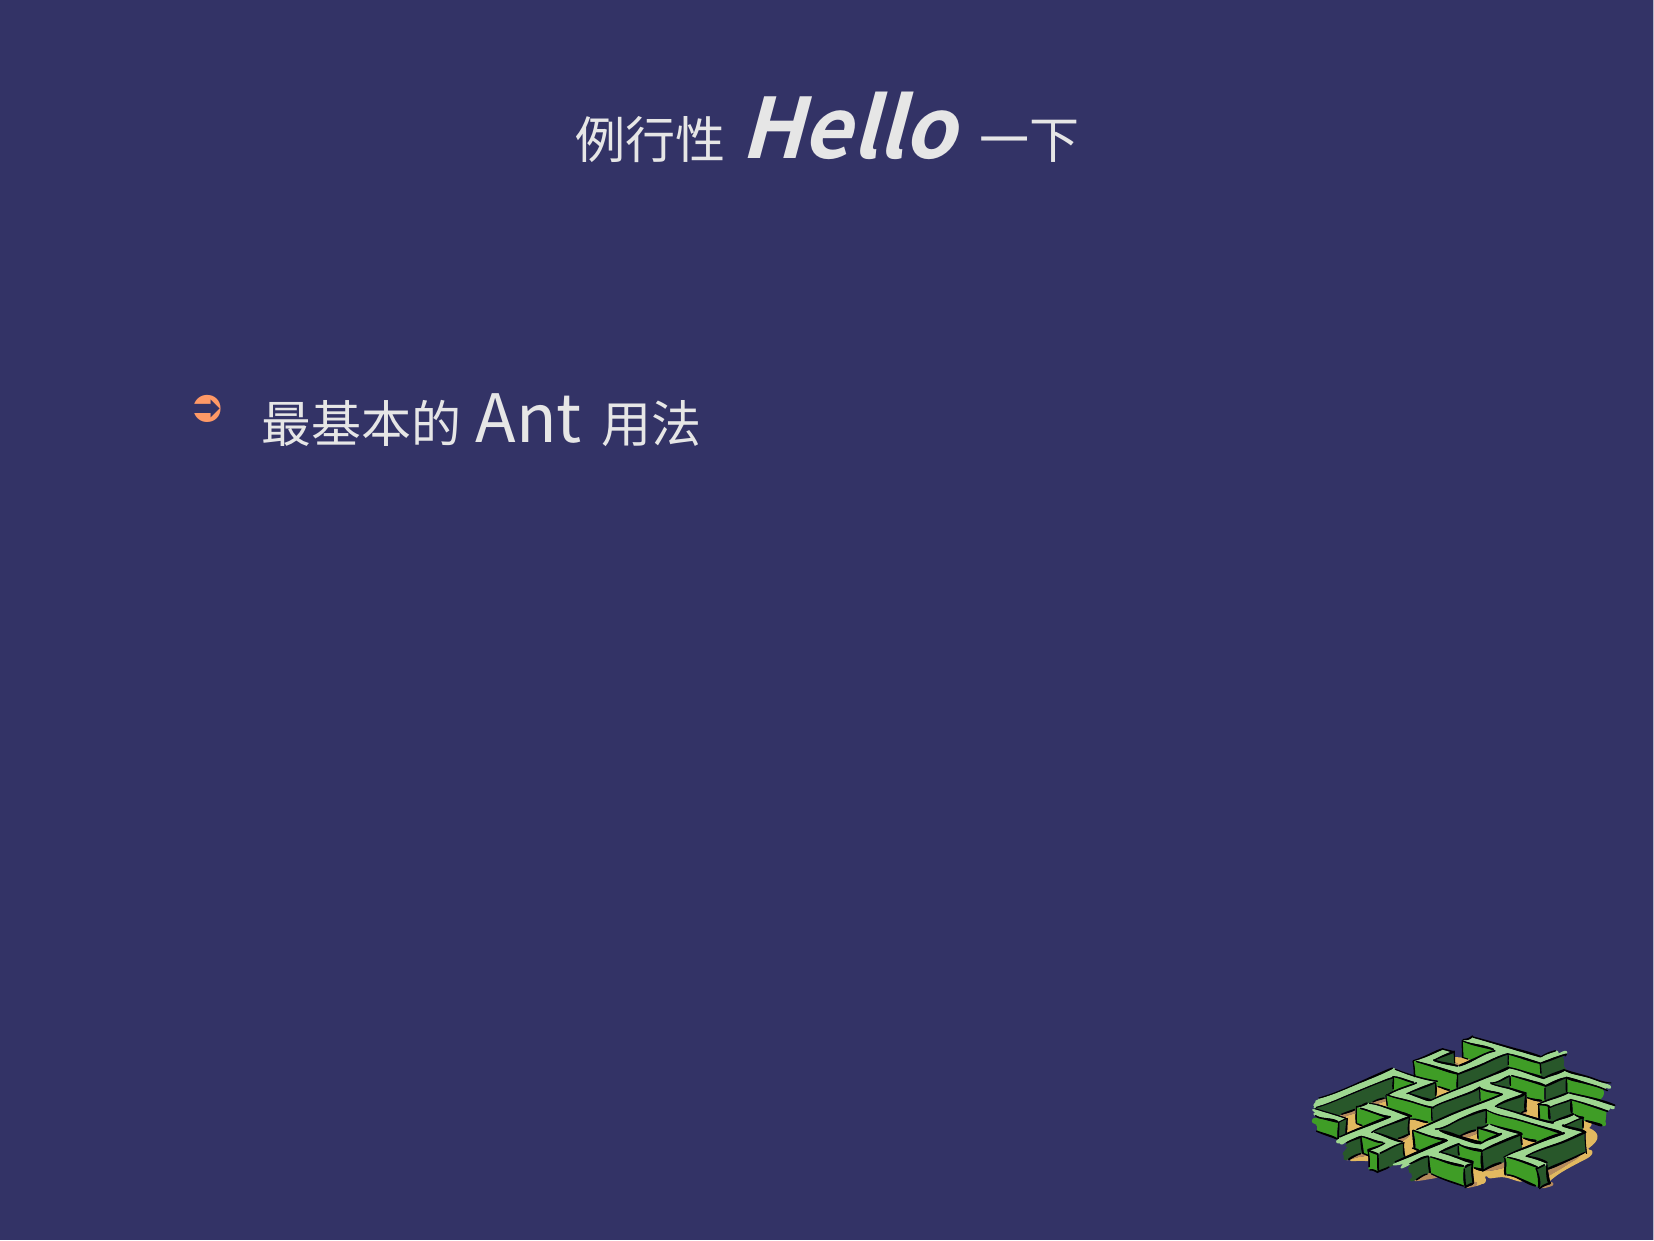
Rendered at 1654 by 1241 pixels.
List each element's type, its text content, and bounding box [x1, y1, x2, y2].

title 例行性Hello一下 [121, 19, 1534, 227]
list 最基本的Ant用法 [178, 364, 1570, 1147]
